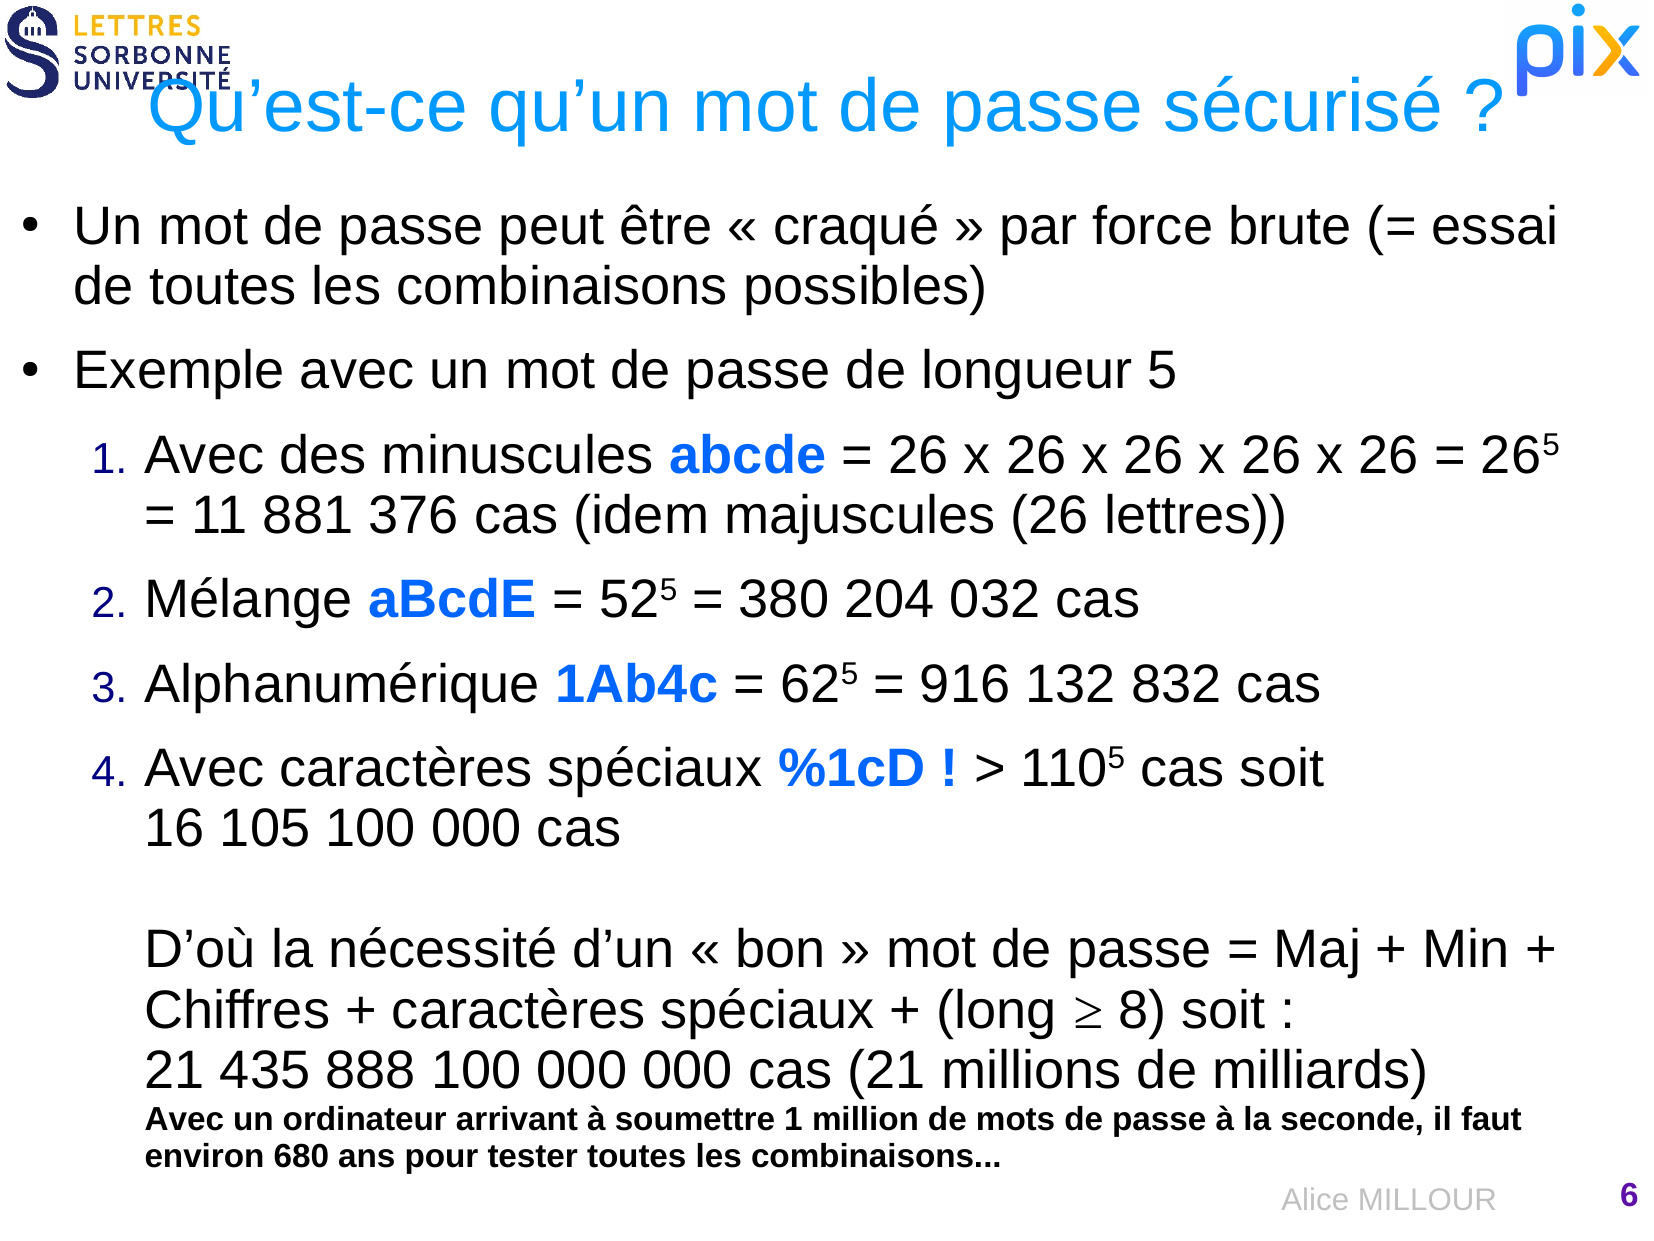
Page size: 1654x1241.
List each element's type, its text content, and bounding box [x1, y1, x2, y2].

list Un mot de passe peut être « craqué » par force brute (= essai de toutes les combinaisons possibles) Exemple avec un mot de passe de longueur 5 Avec des minuscules abcde = 26 x 26 x 26 x 26 x 26 = 265 = 11 881 376 cas (idem majuscules (26 lettres)) Mélange aBcdE = 525 = 380 204 032 cas Alphanumérique 1Ab4c = 625 = 916 132 832 cas Avec caractères spéciaux %1cD ! > 1105 cas soit 16 105 100 000 cas D’où la nécessité d’un « bon » mot de passe = Maj + Min + Chiffres + caractères spéciaux + (long ≥ 8) soit : 21 435 888 100 000 000 cas (21 millions de milliards) Avec un ordinateur arrivant à soumettre 1 million de mots de passe à la seconde, il faut environ 680 ans pour tester toutes les combinaisons... [2, 195, 1598, 993]
title Qu’est-ce qu’un mot de passe sécurisé ? [82, 2, 1571, 195]
picture [5, 6, 82, 98]
picture [1571, 2, 1648, 98]
